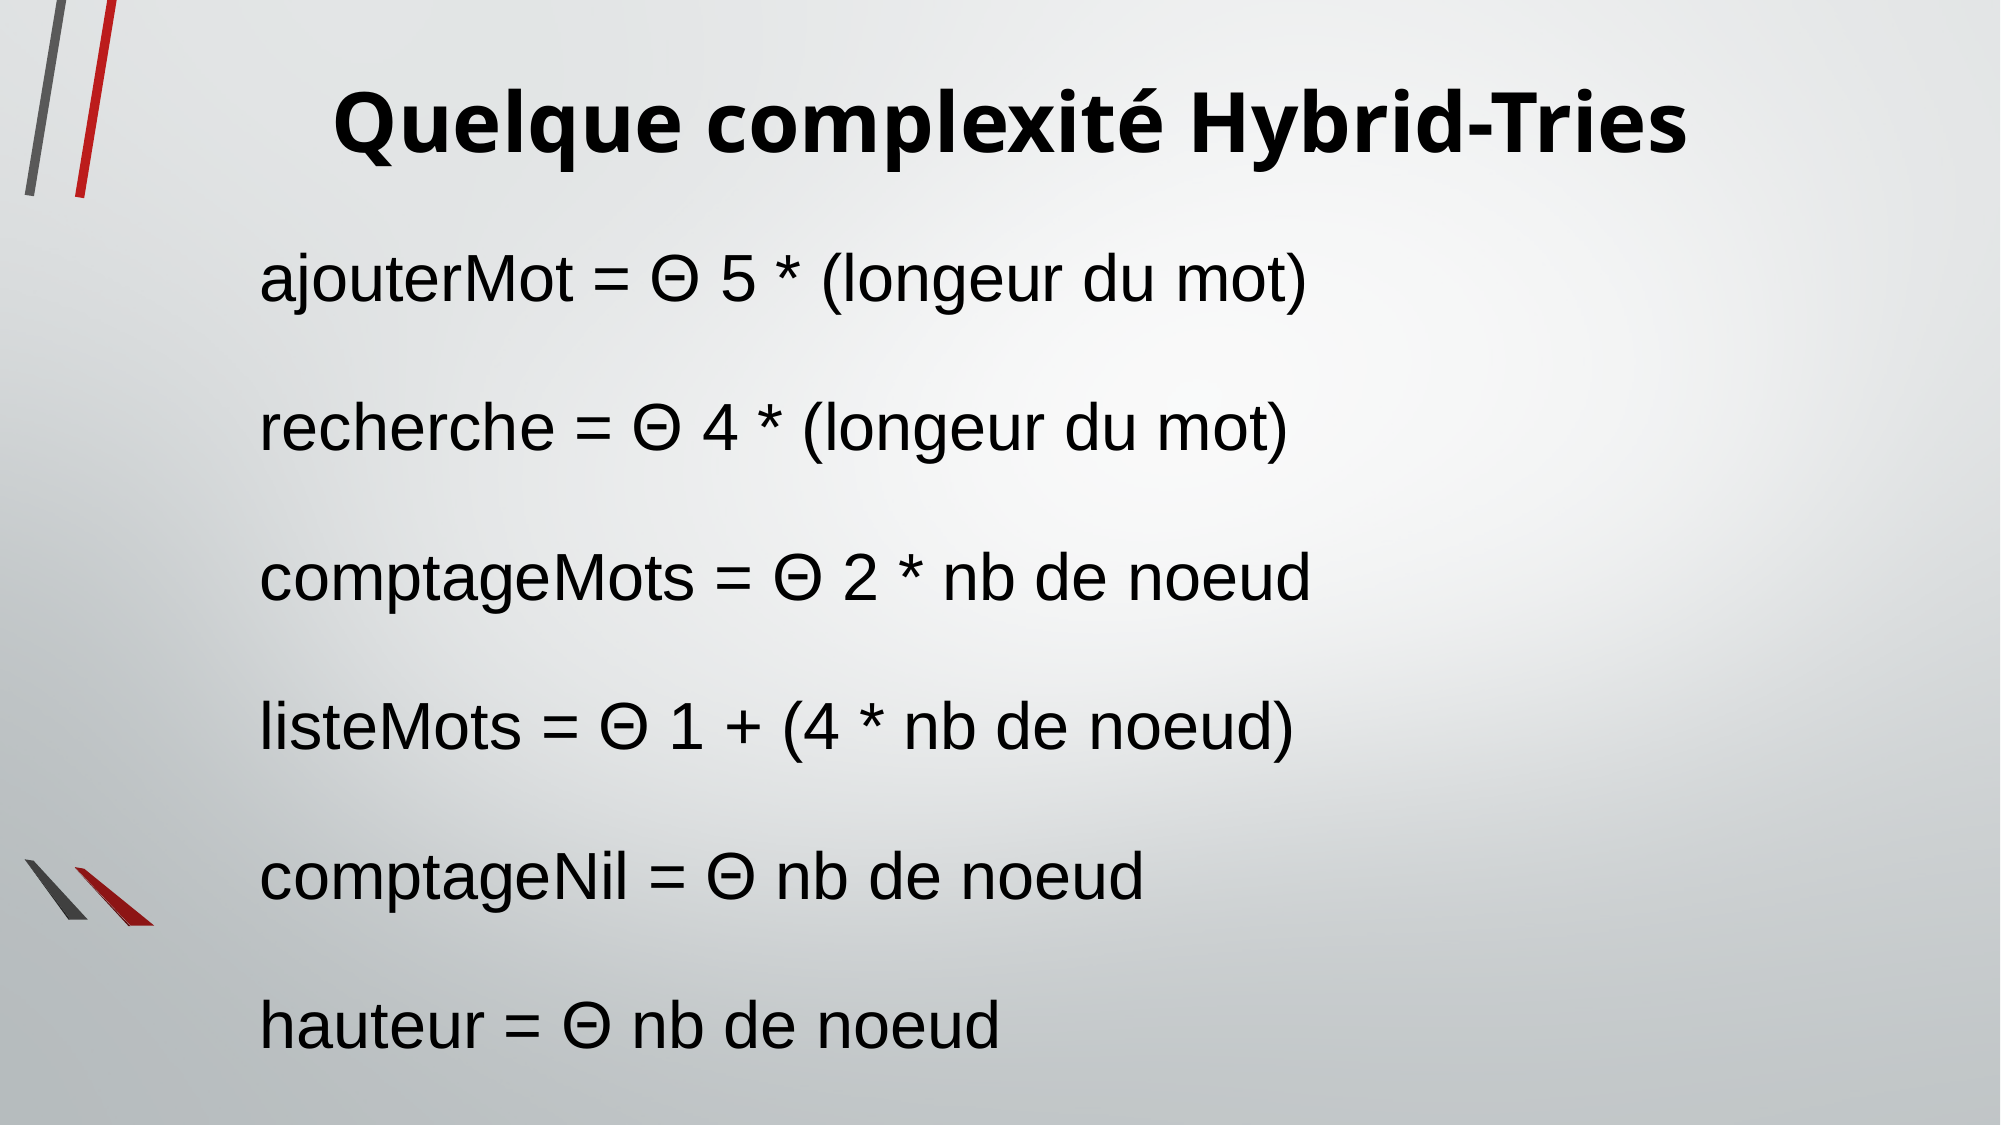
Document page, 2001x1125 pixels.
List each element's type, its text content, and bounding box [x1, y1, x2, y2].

picture [0, 0, 2001, 1125]
subtitle ajouterMot = Θ 5 * (longeur du mot) recherche = Θ 4 * (longeur du mot) comptageMots = Θ 2 * nb de noeud listeMots = Θ 1 + (4 * nb de noeud) comptageNil = Θ nb de noeud hauteur = Θ nb de noeud [259, 240, 1904, 1063]
title Quelque complexité Hybrid-Tries [331, 0, 1855, 240]
